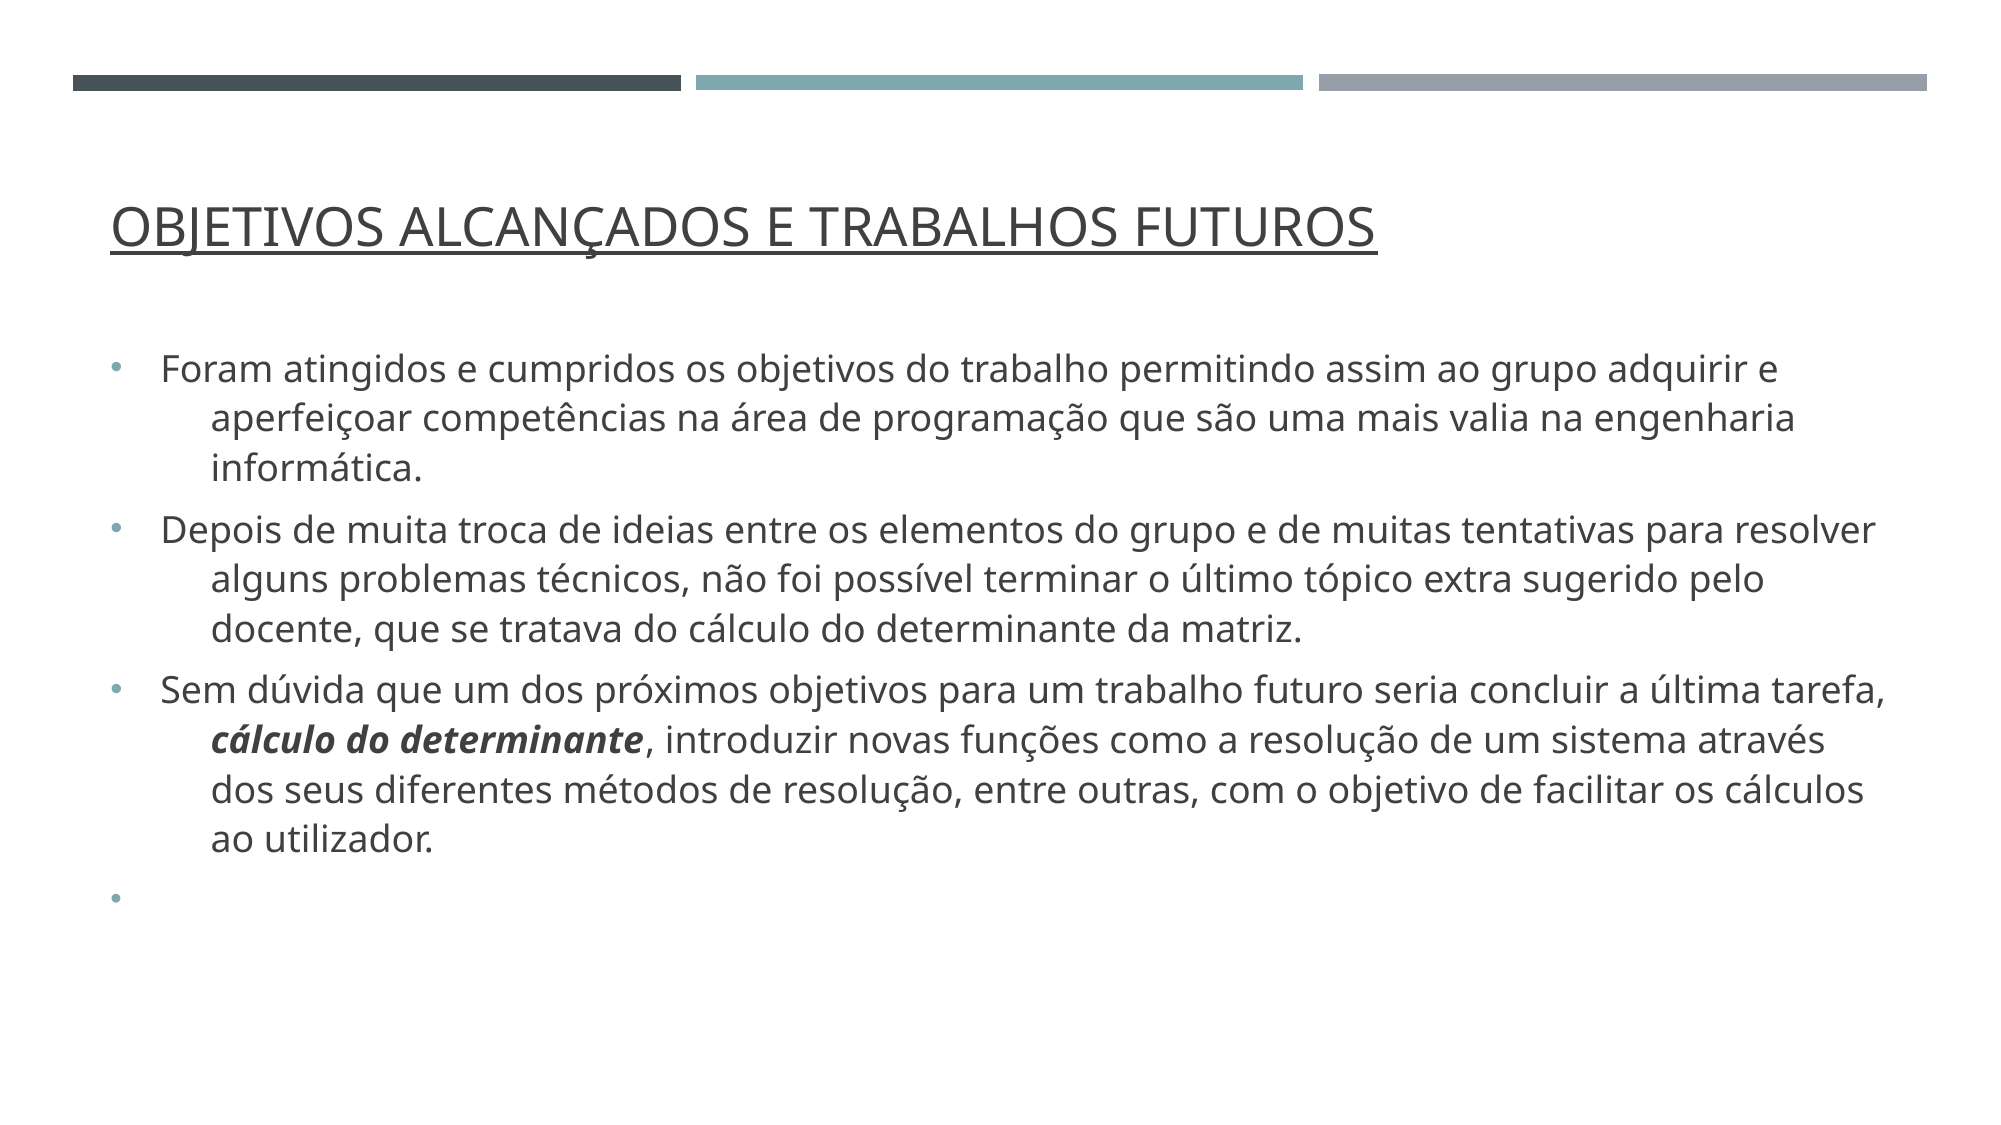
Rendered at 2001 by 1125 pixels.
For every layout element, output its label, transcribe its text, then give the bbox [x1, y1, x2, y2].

title Objetivos alcançados e trabalhos futuros [95, 70, 1905, 266]
list Foram atingidos e cumpridos os objetivos do trabalho permitindo assim ao grupo adquirir e aperfeiçoar competências na área de programação que são uma mais valia na engenharia informática. Depois de muita troca de ideias entre os elementos do grupo e de muitas tentativas para resolver alguns problemas técnicos, não foi possível terminar o último tópico extra sugerido pelo docente, que se tratava do cálculo do determinante da matriz. Sem dúvida que um dos próximos objetivos para um trabalho futuro seria concluir a última tarefa, cálculo do determinante, introduzir novas funções como a resolução de um sistema através dos seus diferentes métodos de resolução, entre outras, com o objetivo de facilitar os cálculos ao utilizador. [95, 331, 1905, 928]
